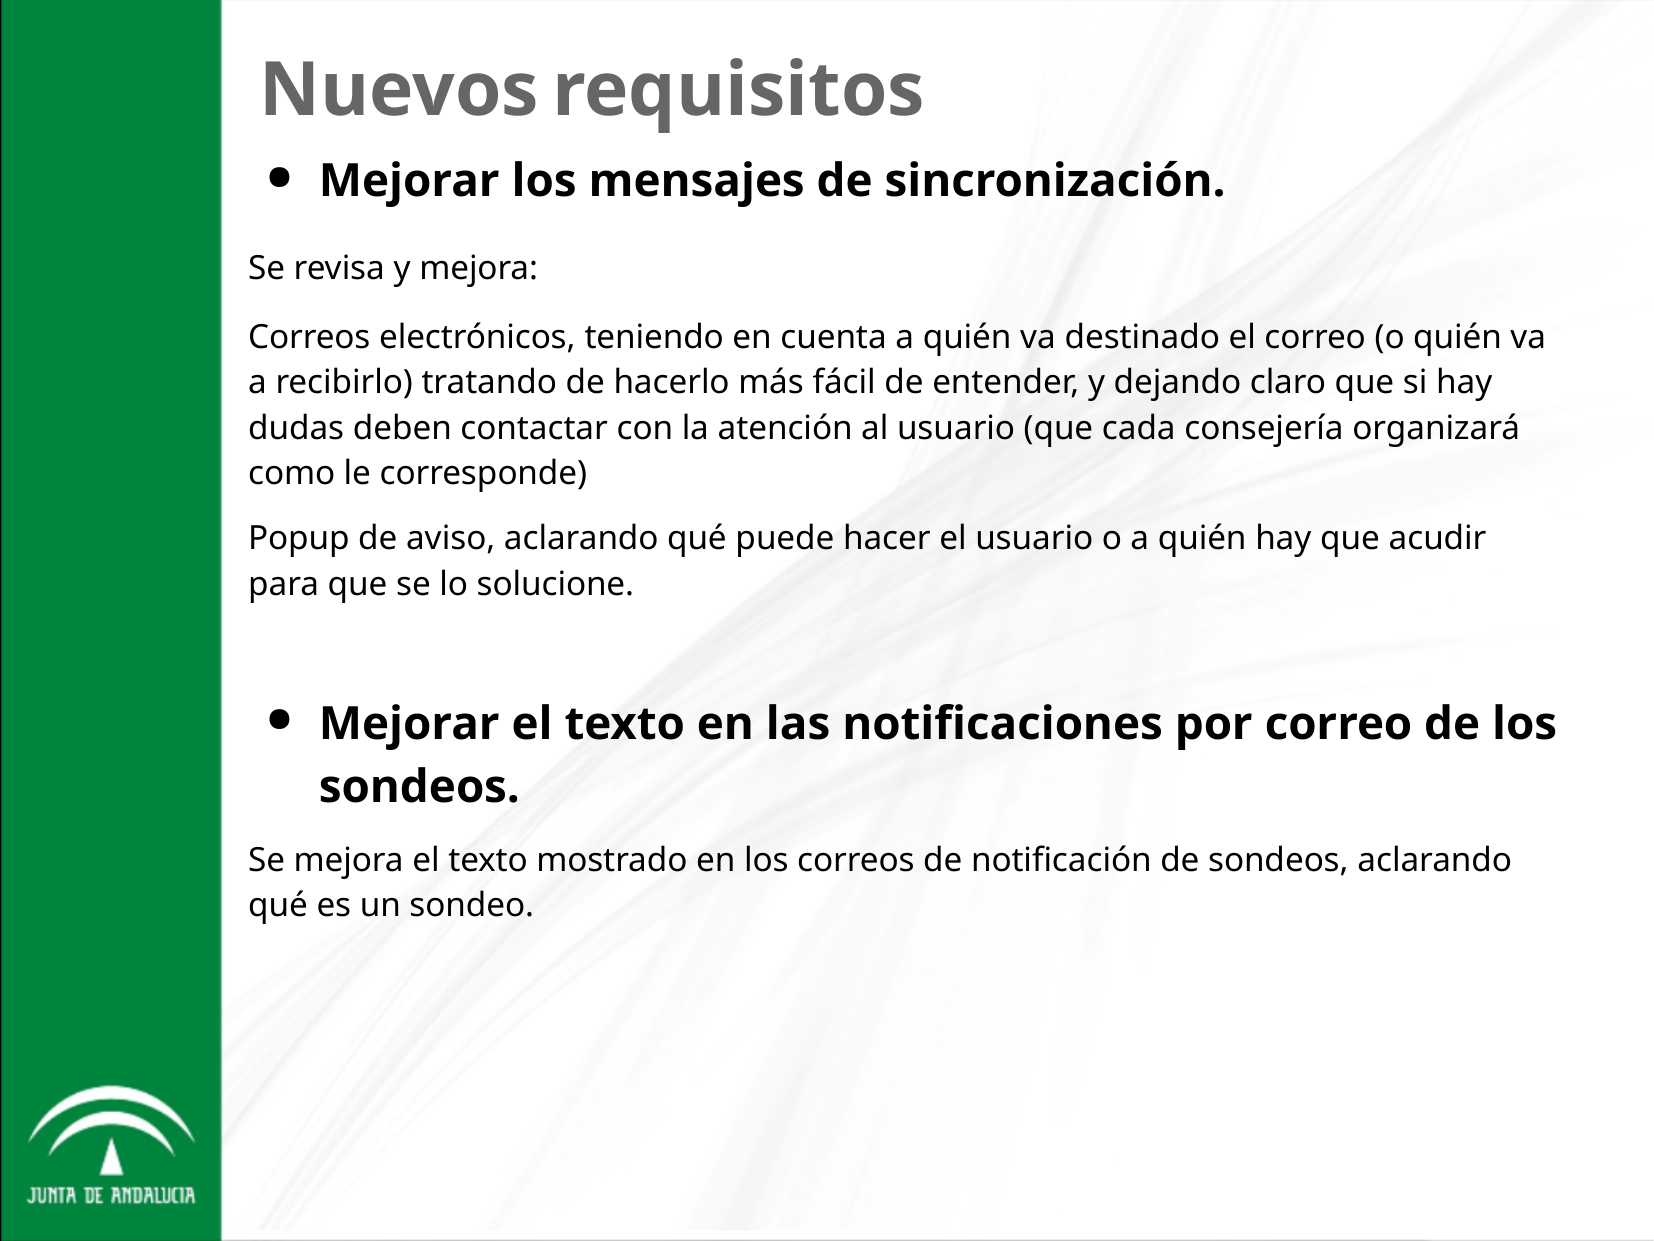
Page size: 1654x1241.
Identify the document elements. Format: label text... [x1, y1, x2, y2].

list Mejorar los mensajes de sincronización. Se revisa y mejora: Correos electrónicos, teniendo en cuenta a quién va destinado el correo (o quién va a recibirlo) tratando de hacerlo más fácil de entender, y dejando claro que si hay dudas deben contactar con la atención al usuario (que cada consejería organizará como le corresponde) Popup de aviso, aclarando qué puede hacer el usuario o a quién hay que acudir para que se lo solucione. Mejorar el texto en las notificaciones por correo de los sondeos. Se mejora el texto mostrado en los correos de notificación de sondeos, aclarando qué es un sondeo. [248, 147, 1565, 1152]
picture [0, 0, 1654, 1241]
title Nuevos requisitos [259, 37, 1577, 136]
